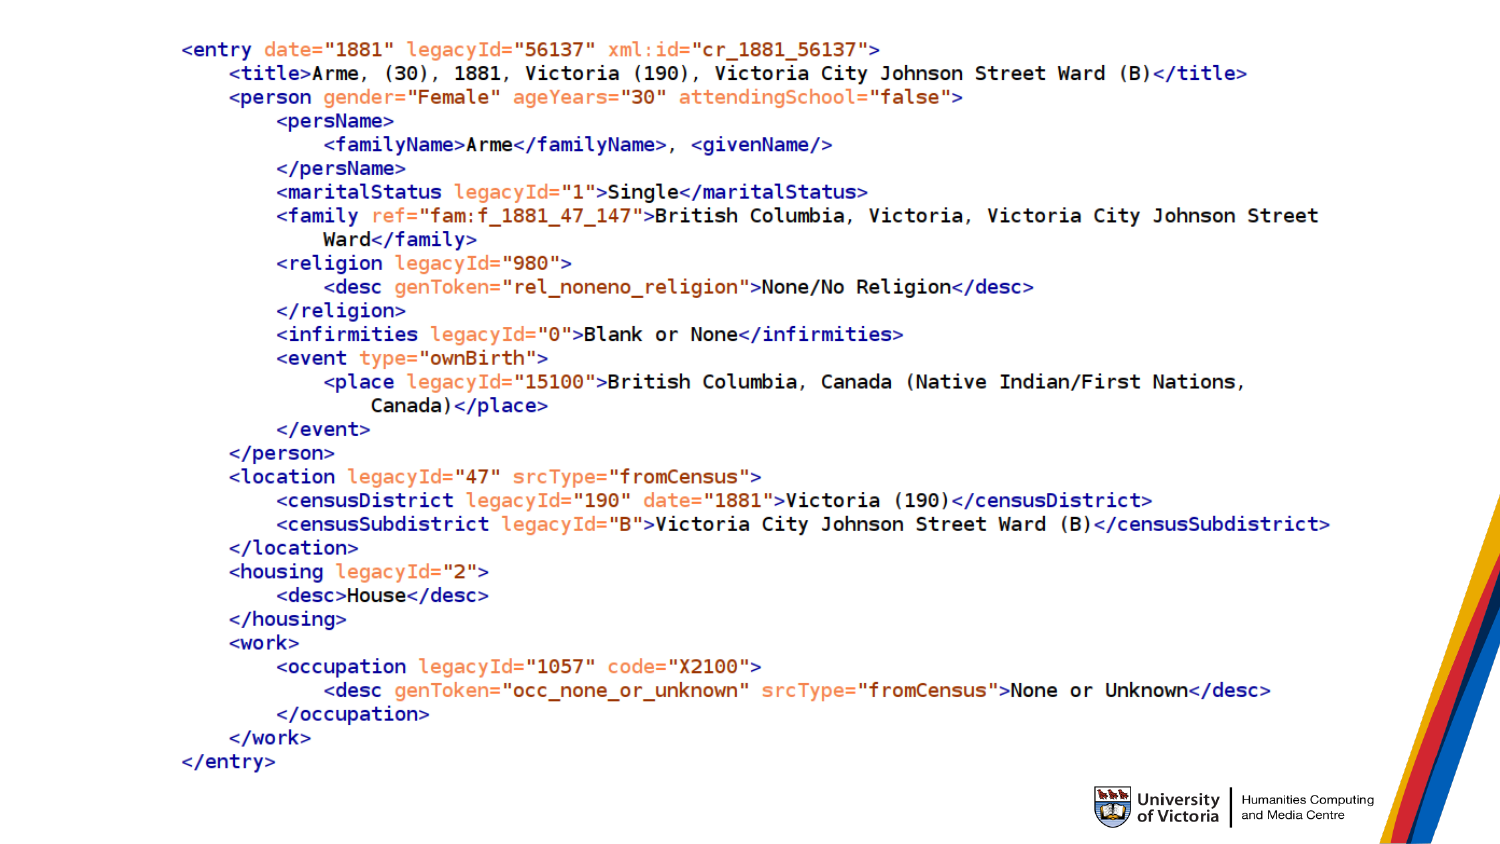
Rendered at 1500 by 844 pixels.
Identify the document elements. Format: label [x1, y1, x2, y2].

picture [150, 24, 1500, 844]
